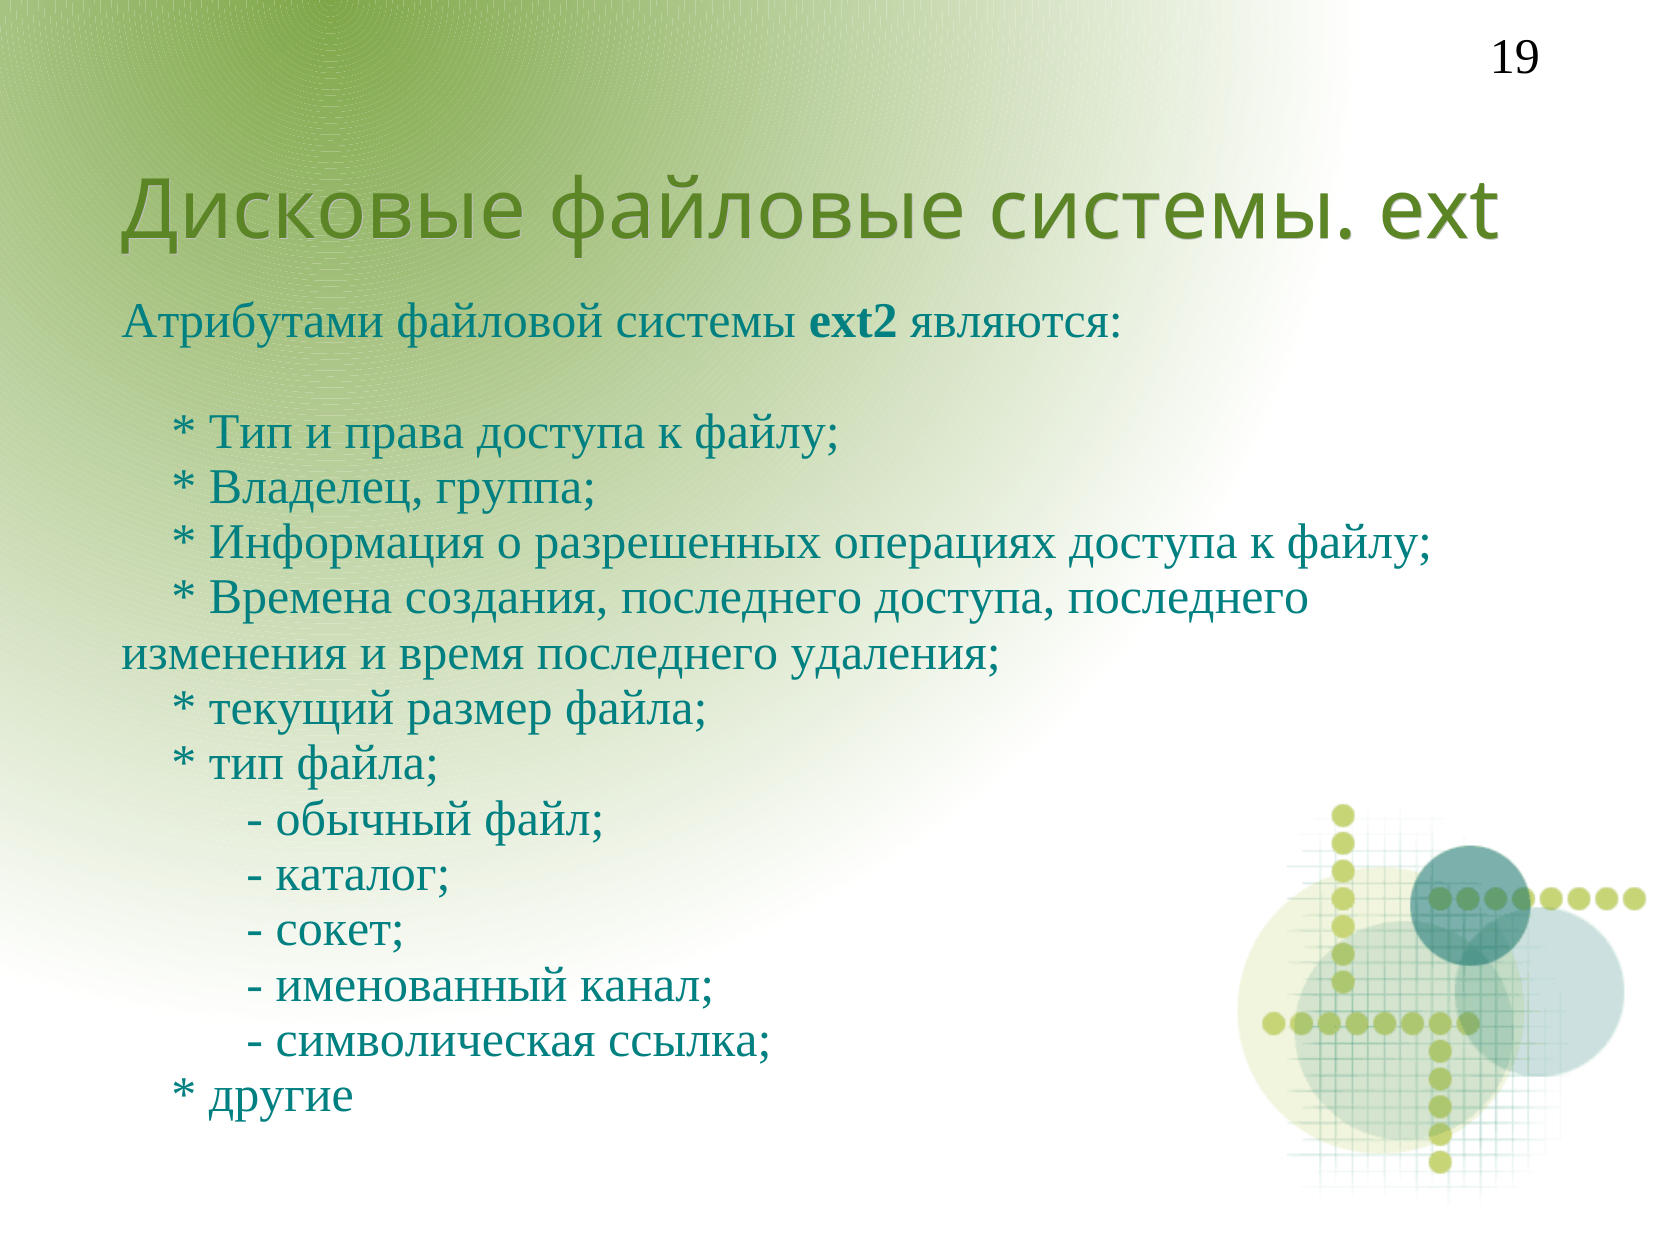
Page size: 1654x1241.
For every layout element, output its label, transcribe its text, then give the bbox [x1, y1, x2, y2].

title Дисковые файловые системы. ext [121, 102, 1534, 311]
text_box <номер> [1500, 29, 1654, 89]
picture [1224, 792, 1654, 1211]
subtitle Атрибутами файловой системы ext2 являются: * Тип и права доступа к файлу; * Владелец, группа; * Информация о разрешенных операциях доступа к файлу; * Времена создания, последнего доступа, последнего изменения и время последнего удаления; * текущий размер файла; * тип файла; - обычный файл; - каталог; - сокет; - именованный канал; - символическая ссылка; * другие [121, 311, 1534, 1187]
